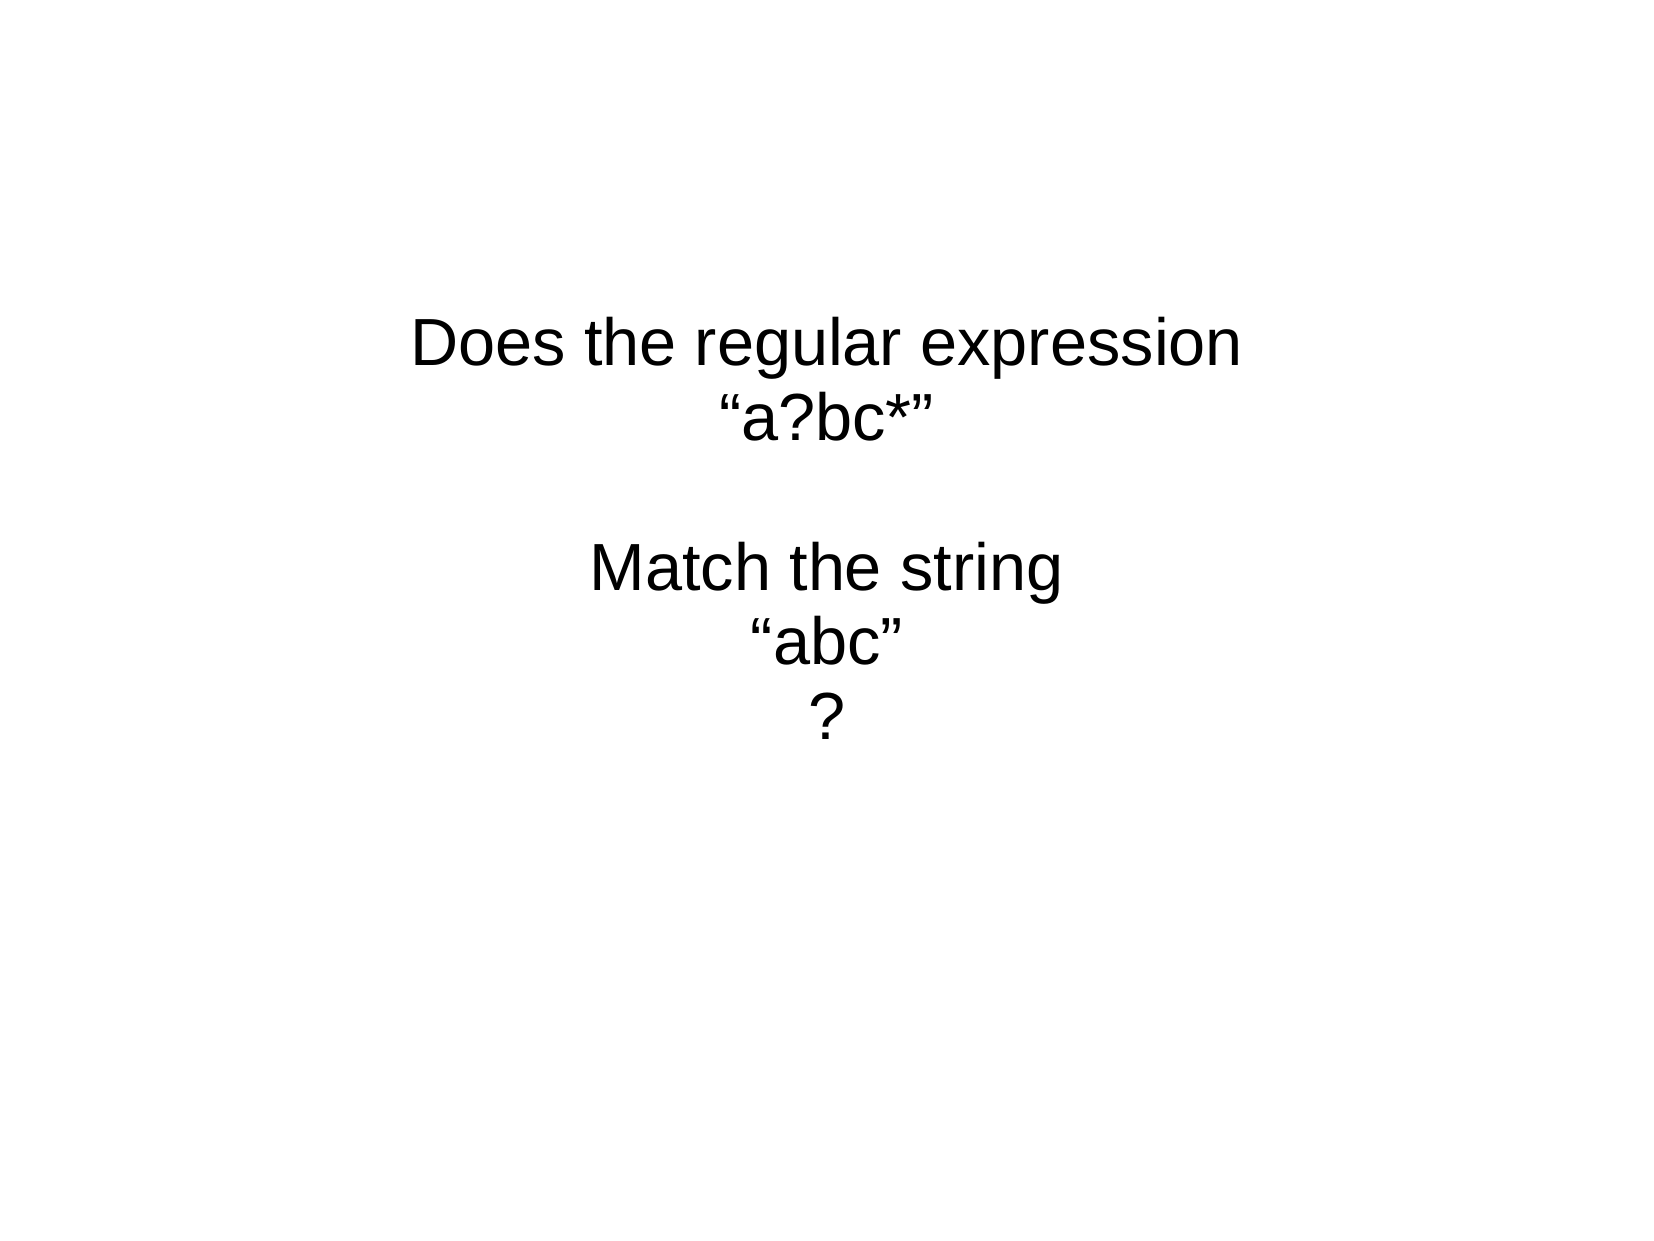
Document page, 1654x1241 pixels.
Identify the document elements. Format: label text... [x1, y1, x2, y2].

subtitle Does the regular expression “a?bc*” Match the string “abc” ? [82, 49, 1571, 1010]
